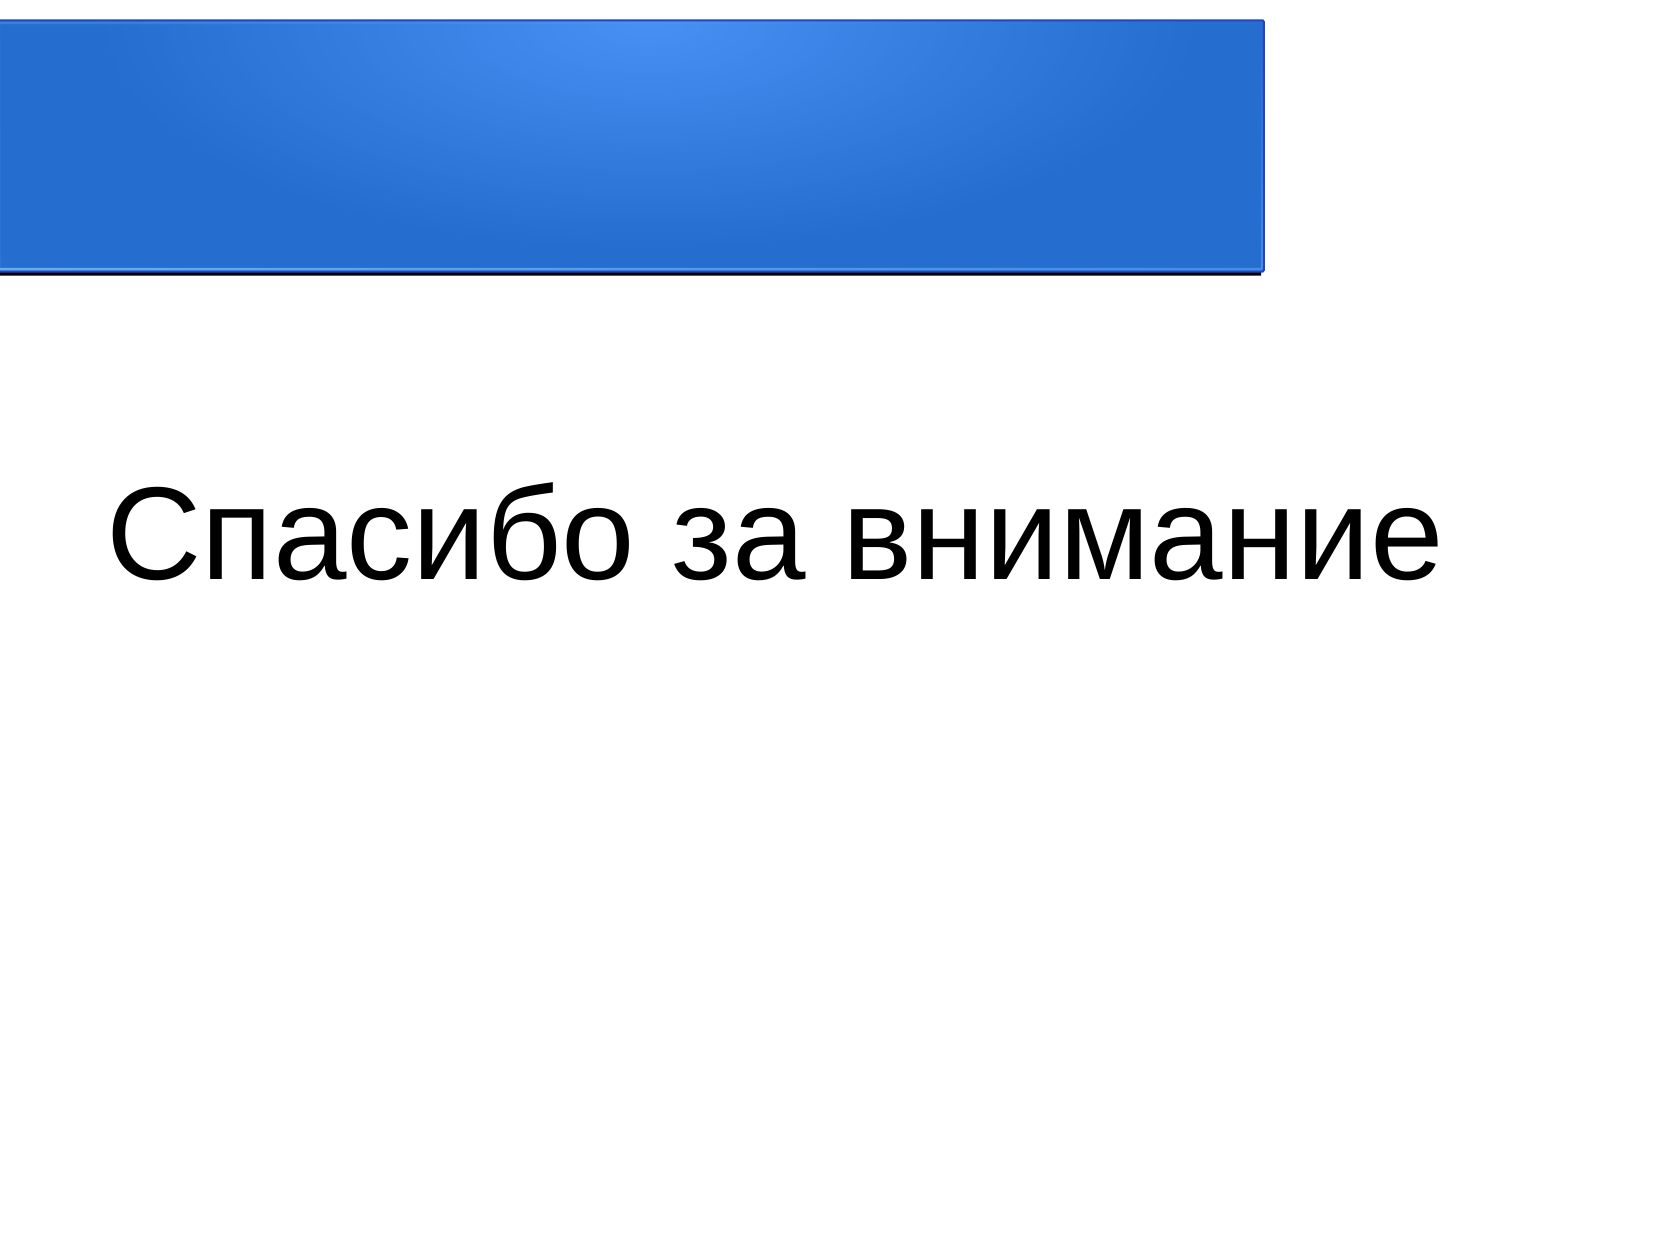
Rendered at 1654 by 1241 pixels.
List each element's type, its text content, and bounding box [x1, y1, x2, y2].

title Спасибо за внимание [106, 430, 1595, 638]
